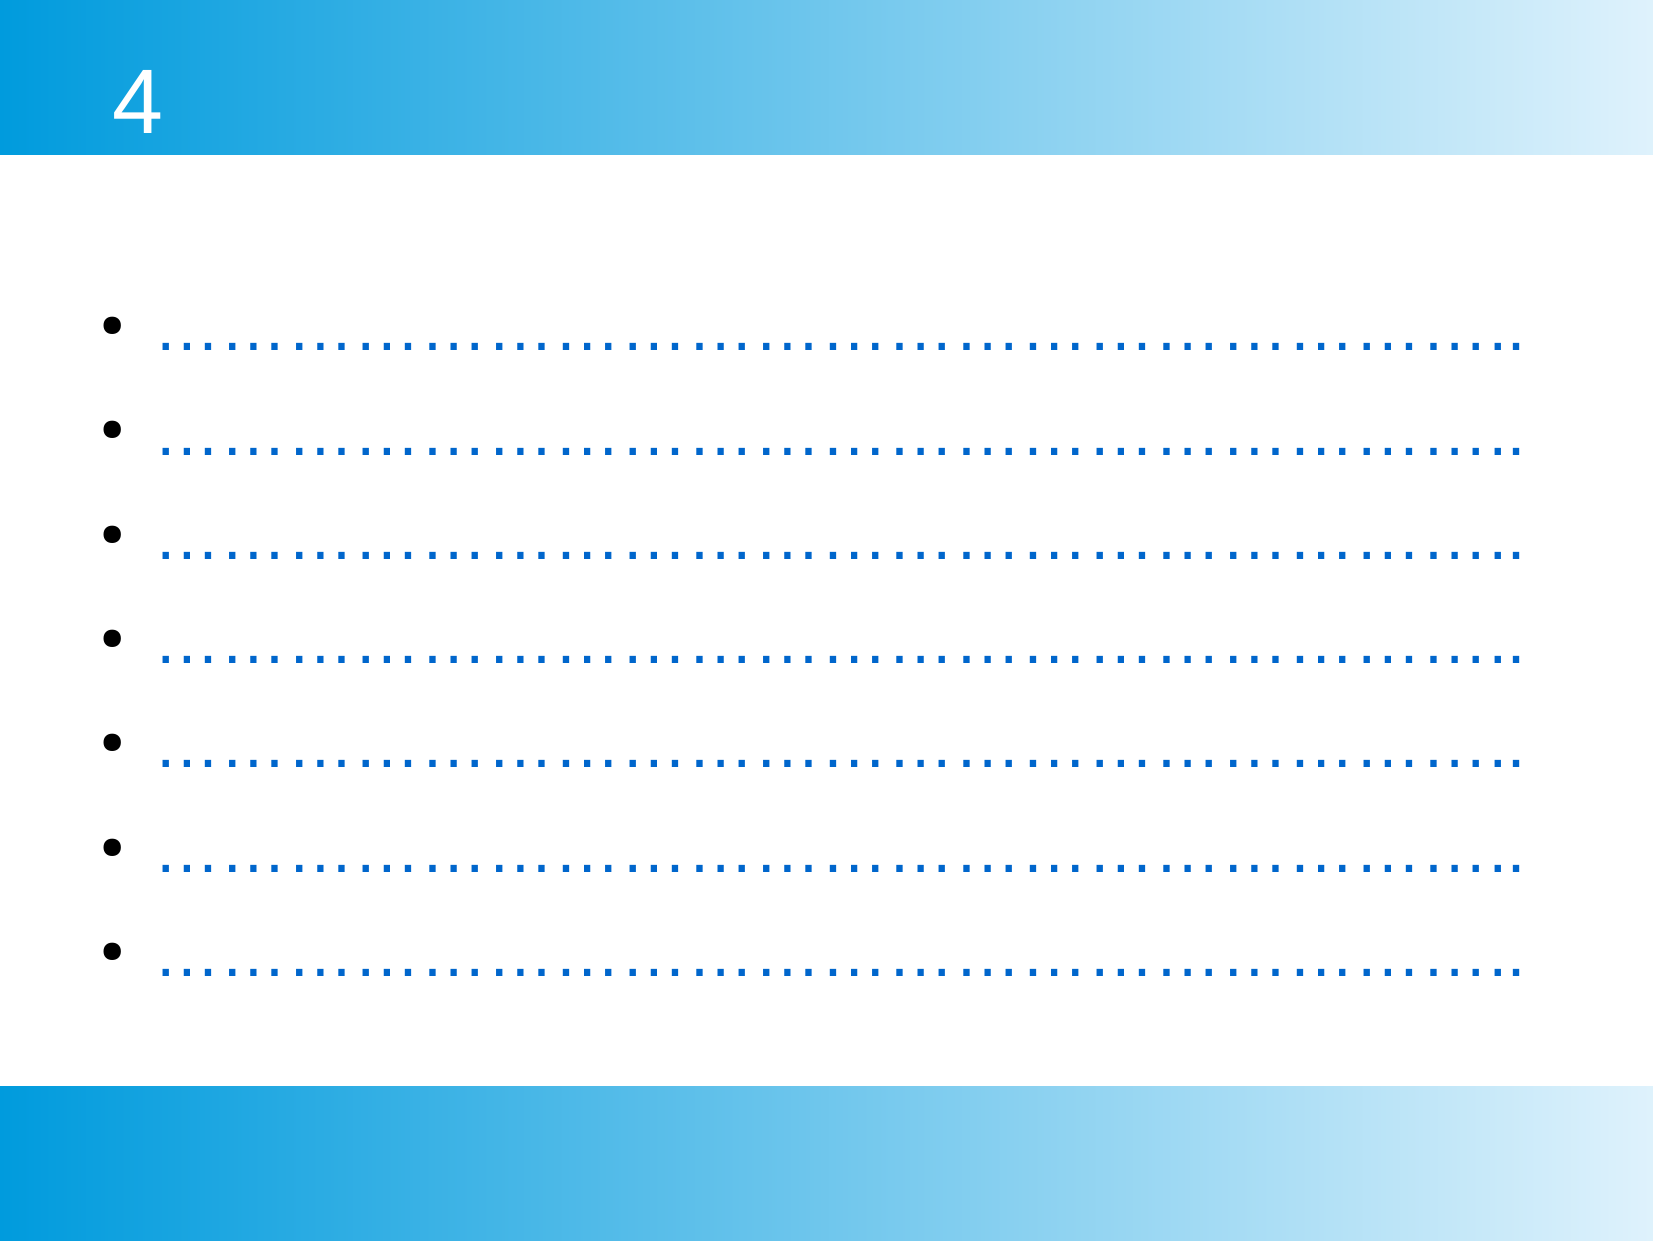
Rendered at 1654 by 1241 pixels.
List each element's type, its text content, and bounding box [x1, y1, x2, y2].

list …………………………………………………….. …………………………………………………….. …………………………………………………….. …………………………………………………….. …………………………………………………….. …………………………………………………….. …………………………………………………….. [82, 290, 1571, 1010]
title 4 [82, 49, 1571, 155]
